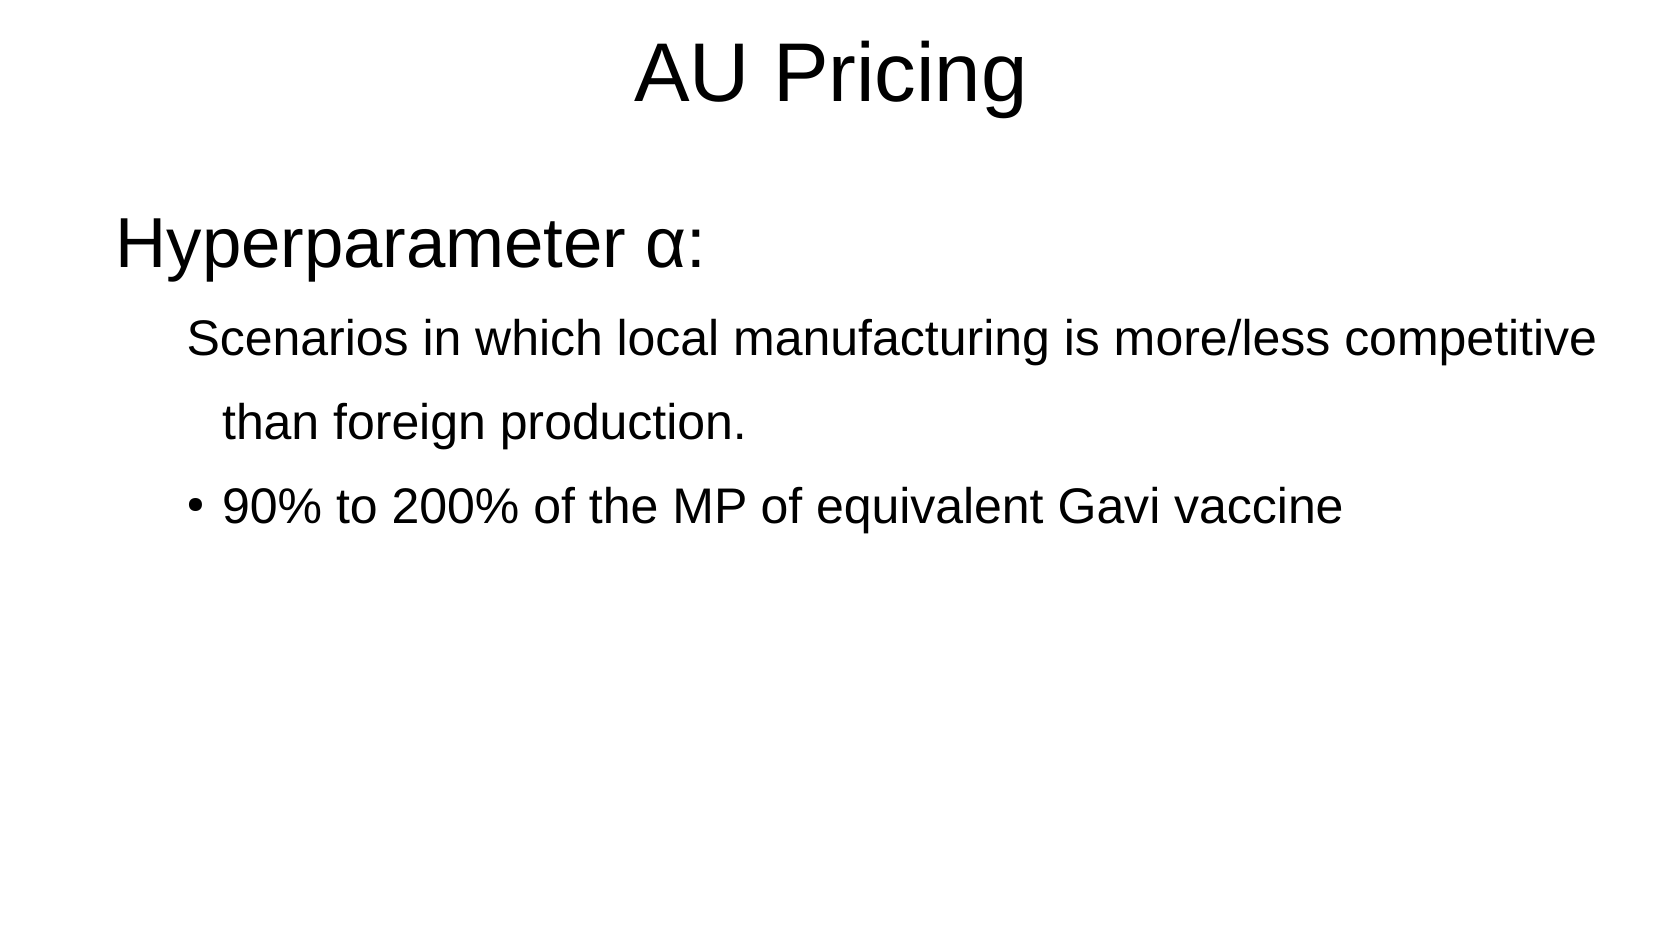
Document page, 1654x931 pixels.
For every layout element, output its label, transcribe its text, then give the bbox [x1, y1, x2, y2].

title AU Pricing [86, 0, 1576, 151]
text_box Hyperparameter α: Scenarios in which local manufacturing is more/less competitive than foreign production. 90% to 200% of the MP of equivalent Gavi vaccine [100, 156, 1613, 625]
